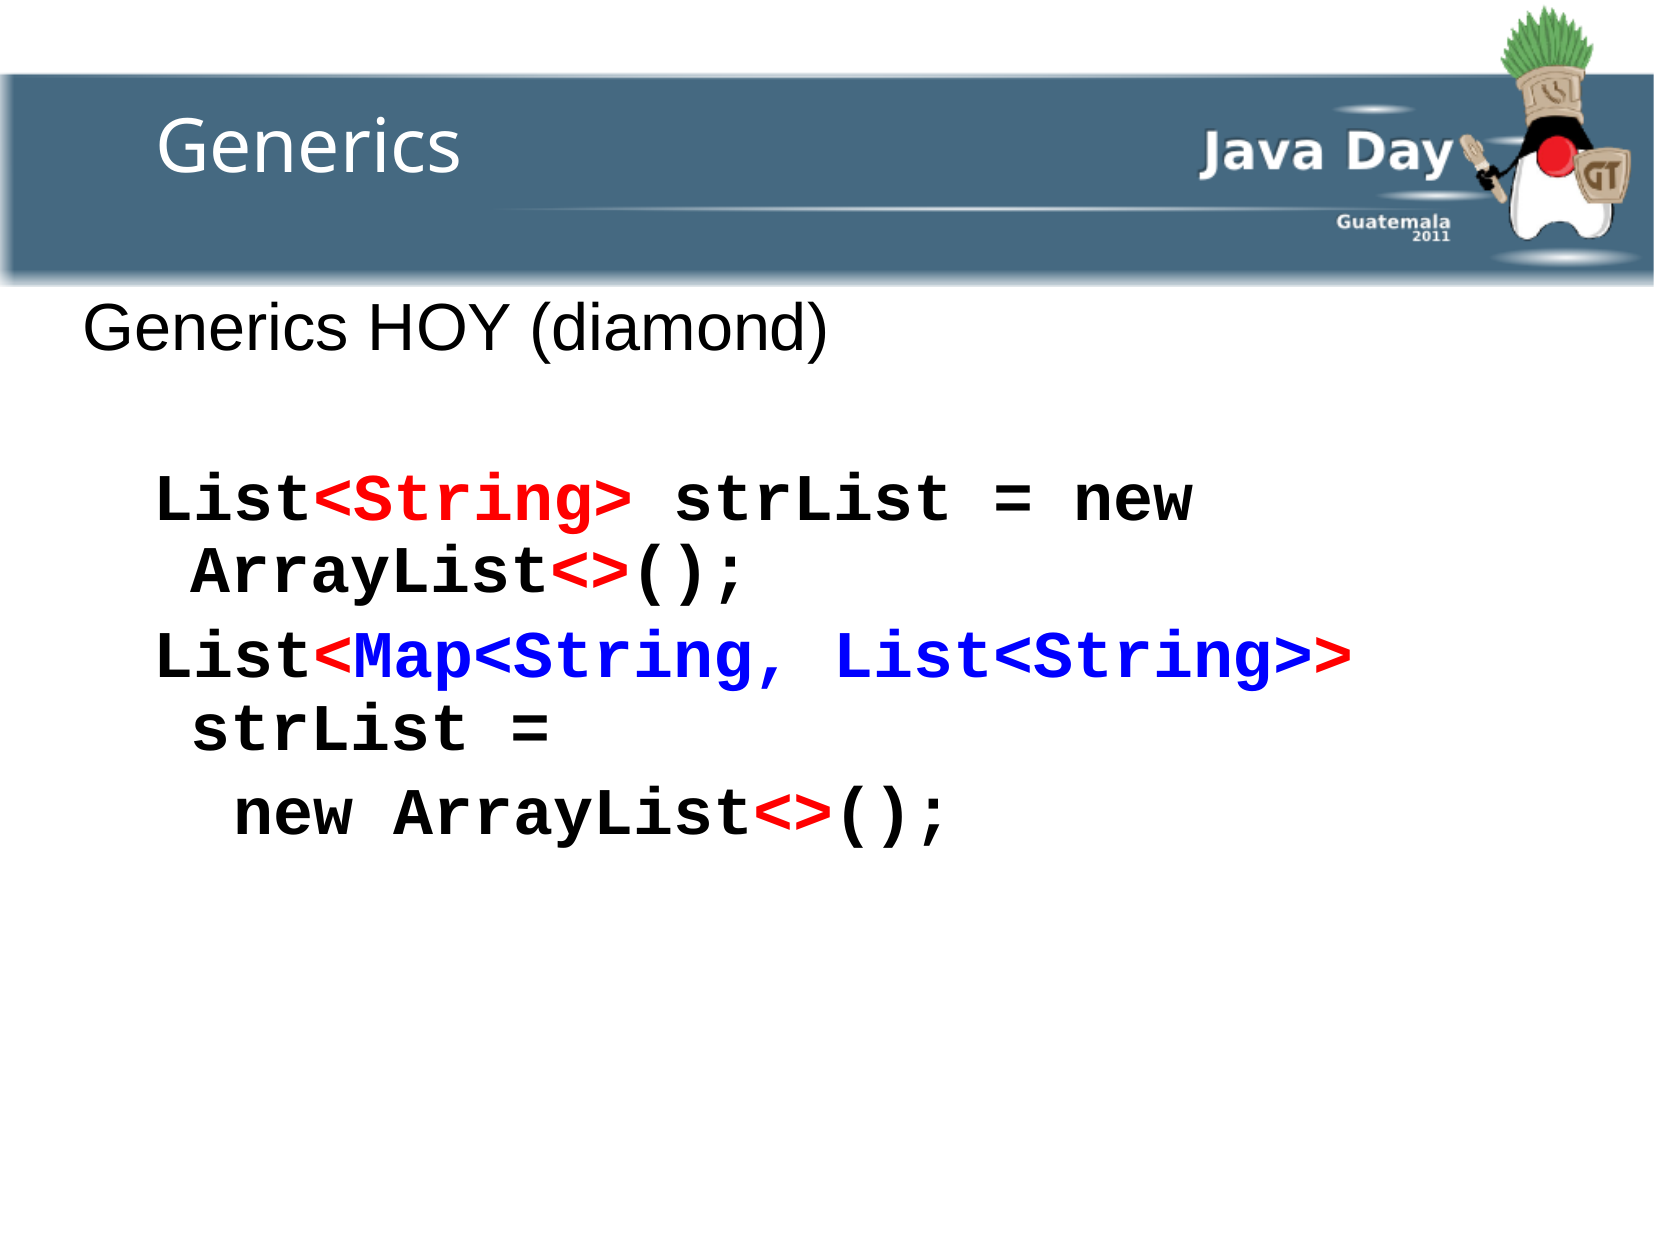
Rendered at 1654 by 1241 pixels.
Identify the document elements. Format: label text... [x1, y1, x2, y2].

list Generics HOY (diamond) List<String> strList = new ArrayList<>(); List<Map<String, List<String>> strList = new ArrayList<>(); [82, 290, 1571, 1109]
title Generics [154, 94, 1527, 198]
picture [0, 3, 1654, 287]
